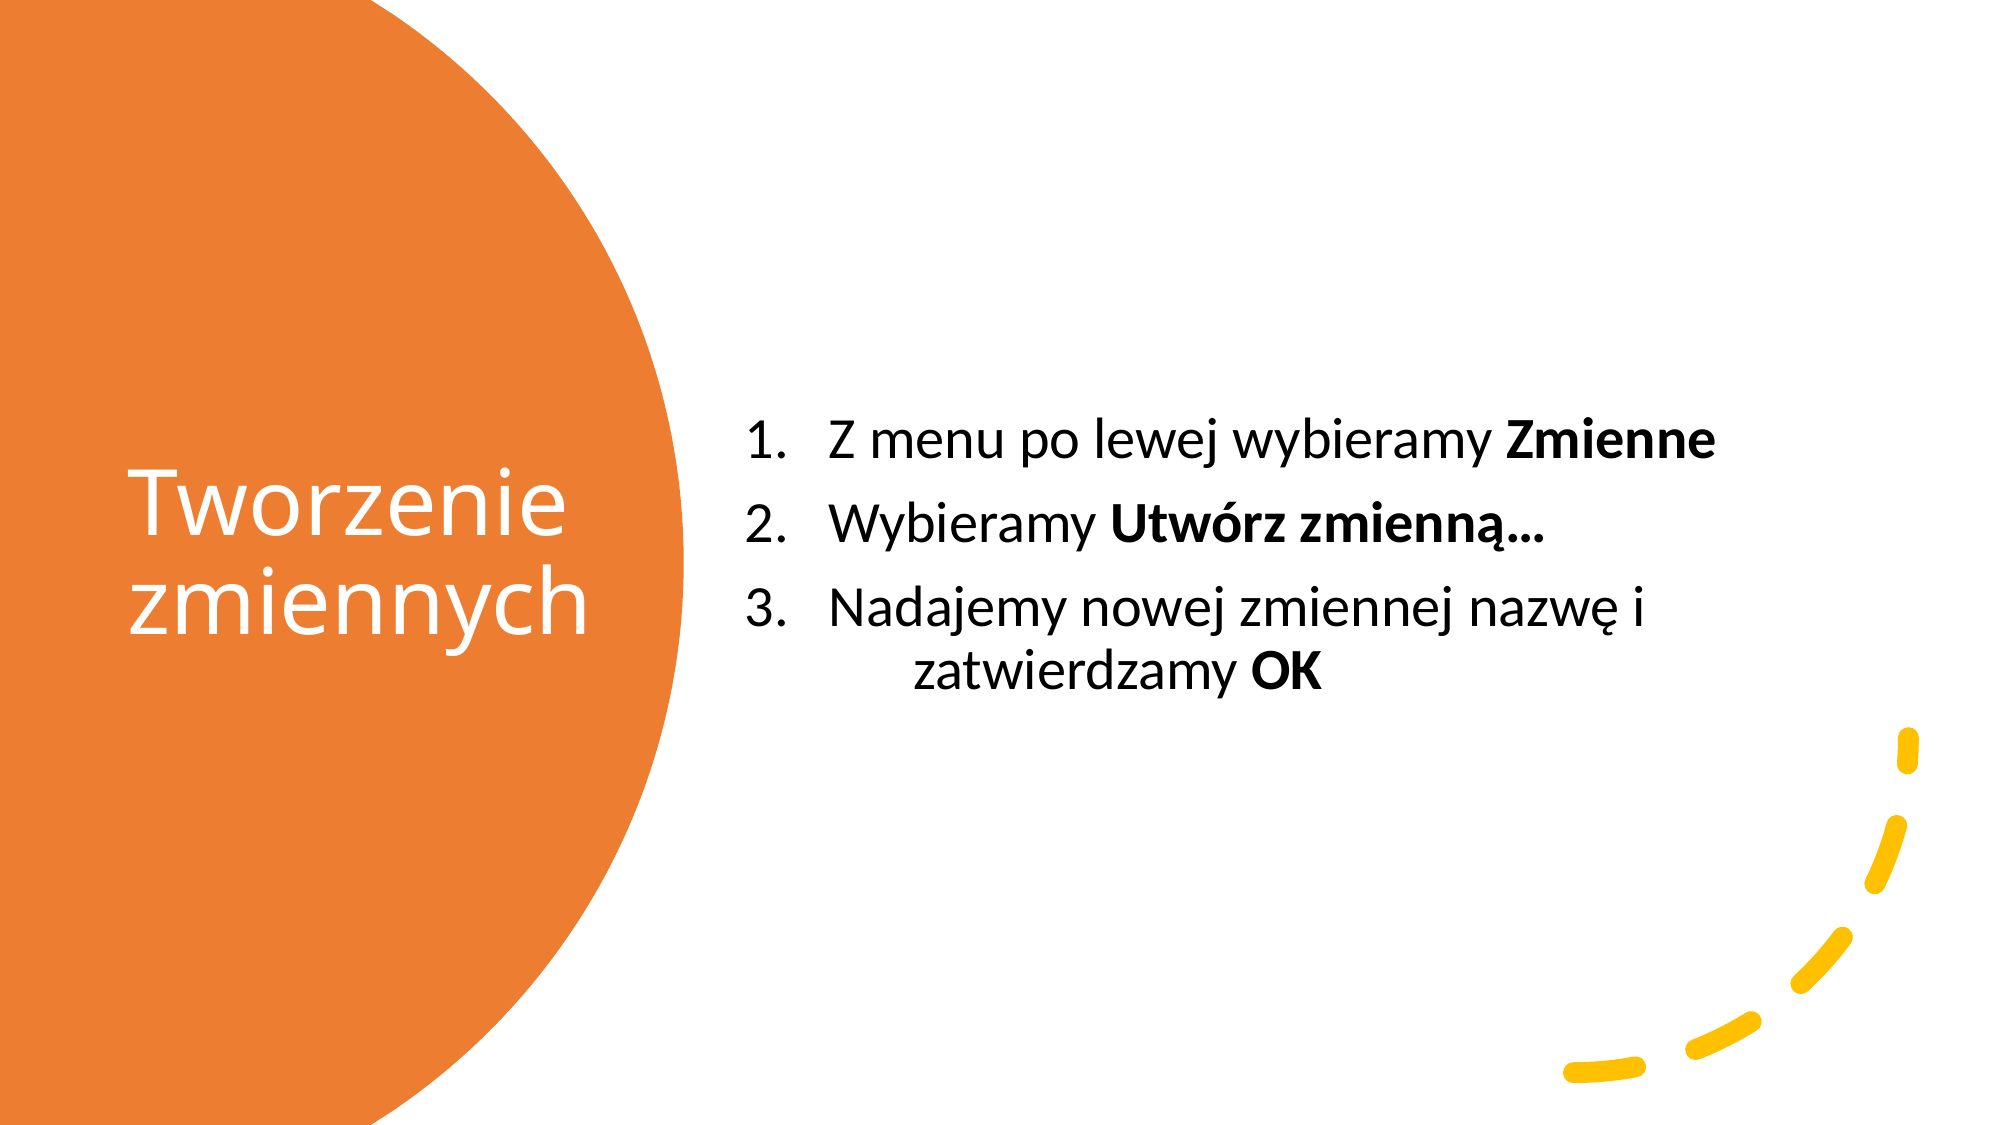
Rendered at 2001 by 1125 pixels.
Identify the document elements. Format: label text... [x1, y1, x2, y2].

list Z menu po lewej wybieramy Zmienne Wybieramy Utwórz zmienną… Nadajemy nowej zmiennej nazwę i zatwierdzamy OK [729, 97, 1863, 1014]
title Tworzenie zmiennych [112, 189, 638, 922]
text_box [0, 0, 2000, 1125]
